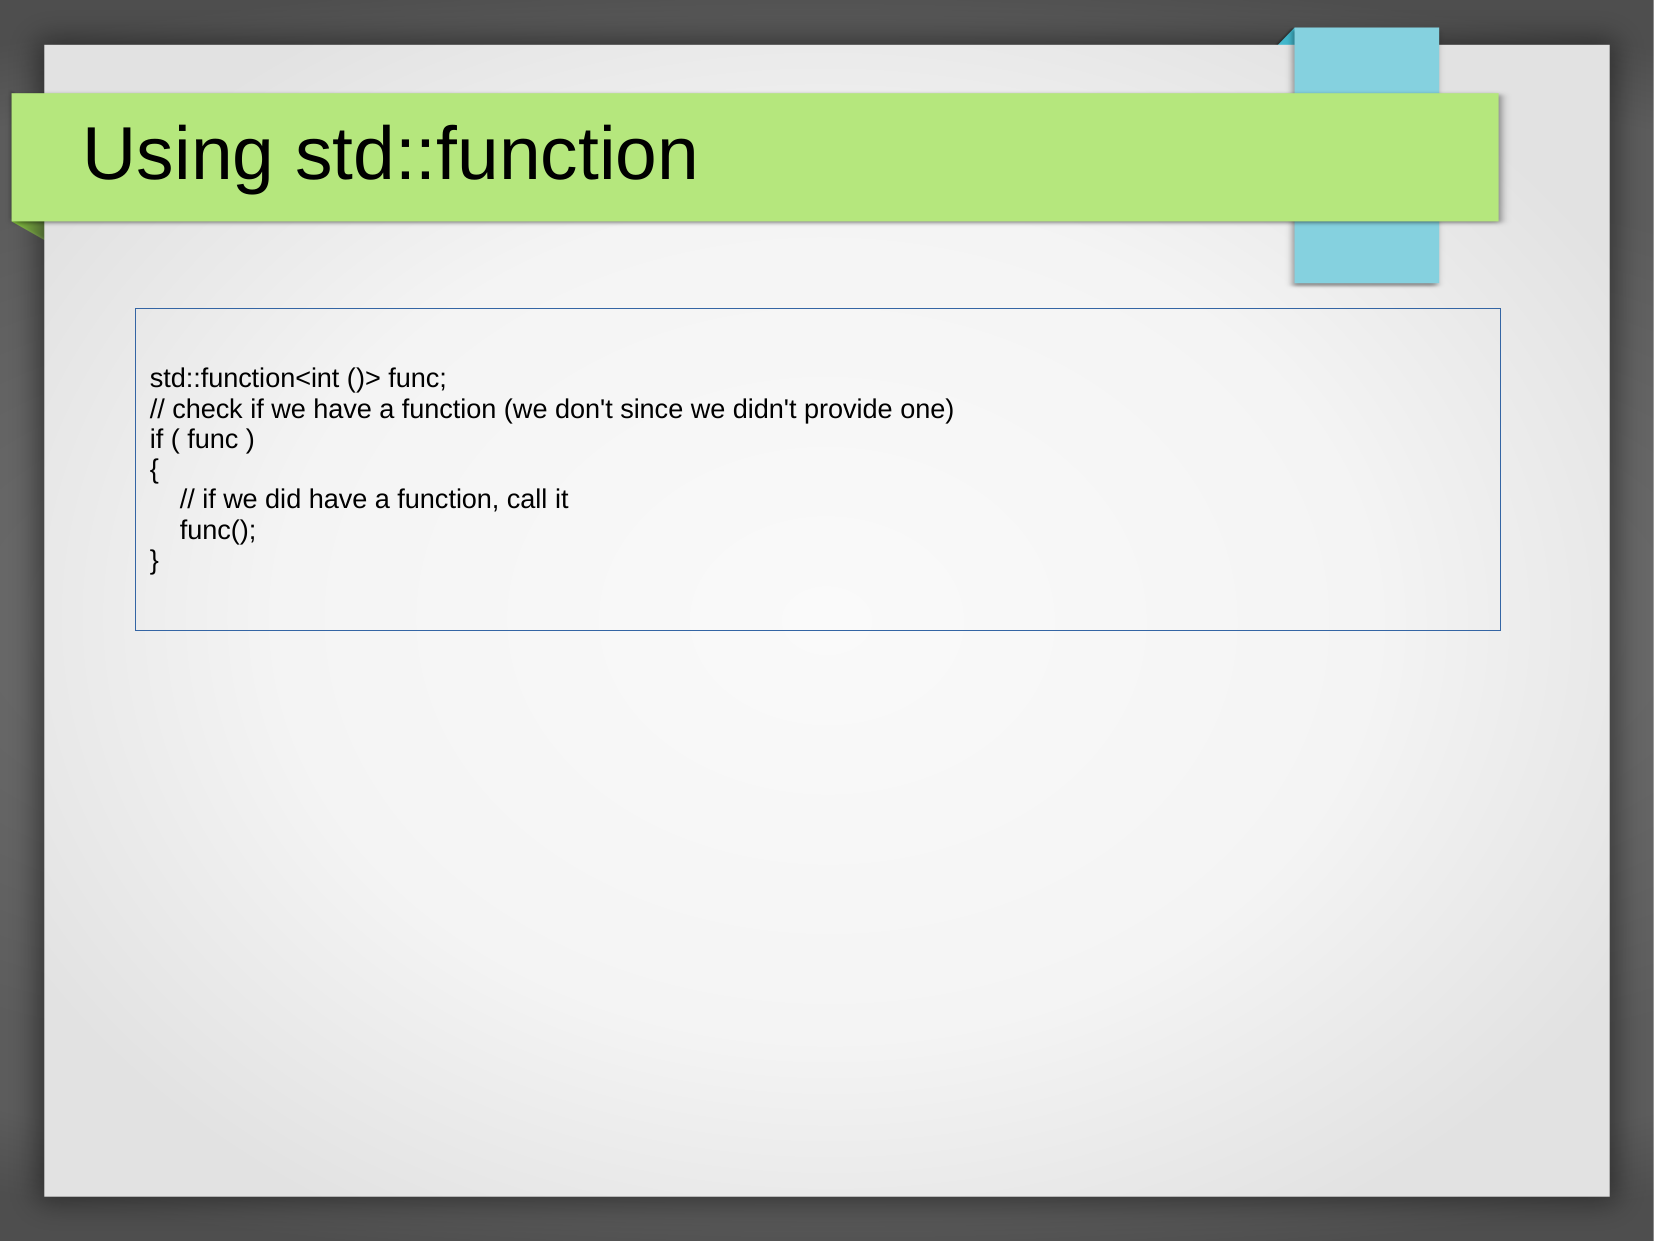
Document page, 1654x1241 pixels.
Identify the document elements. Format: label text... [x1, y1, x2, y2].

text_box std::function<int ()> func; // check if we have a function (we don't since we didn't provide one) if ( func ) { // if we did have a function, call it func(); } [135, 308, 1501, 631]
picture [0, 0, 1654, 1241]
title Using std::function [82, 94, 1264, 213]
